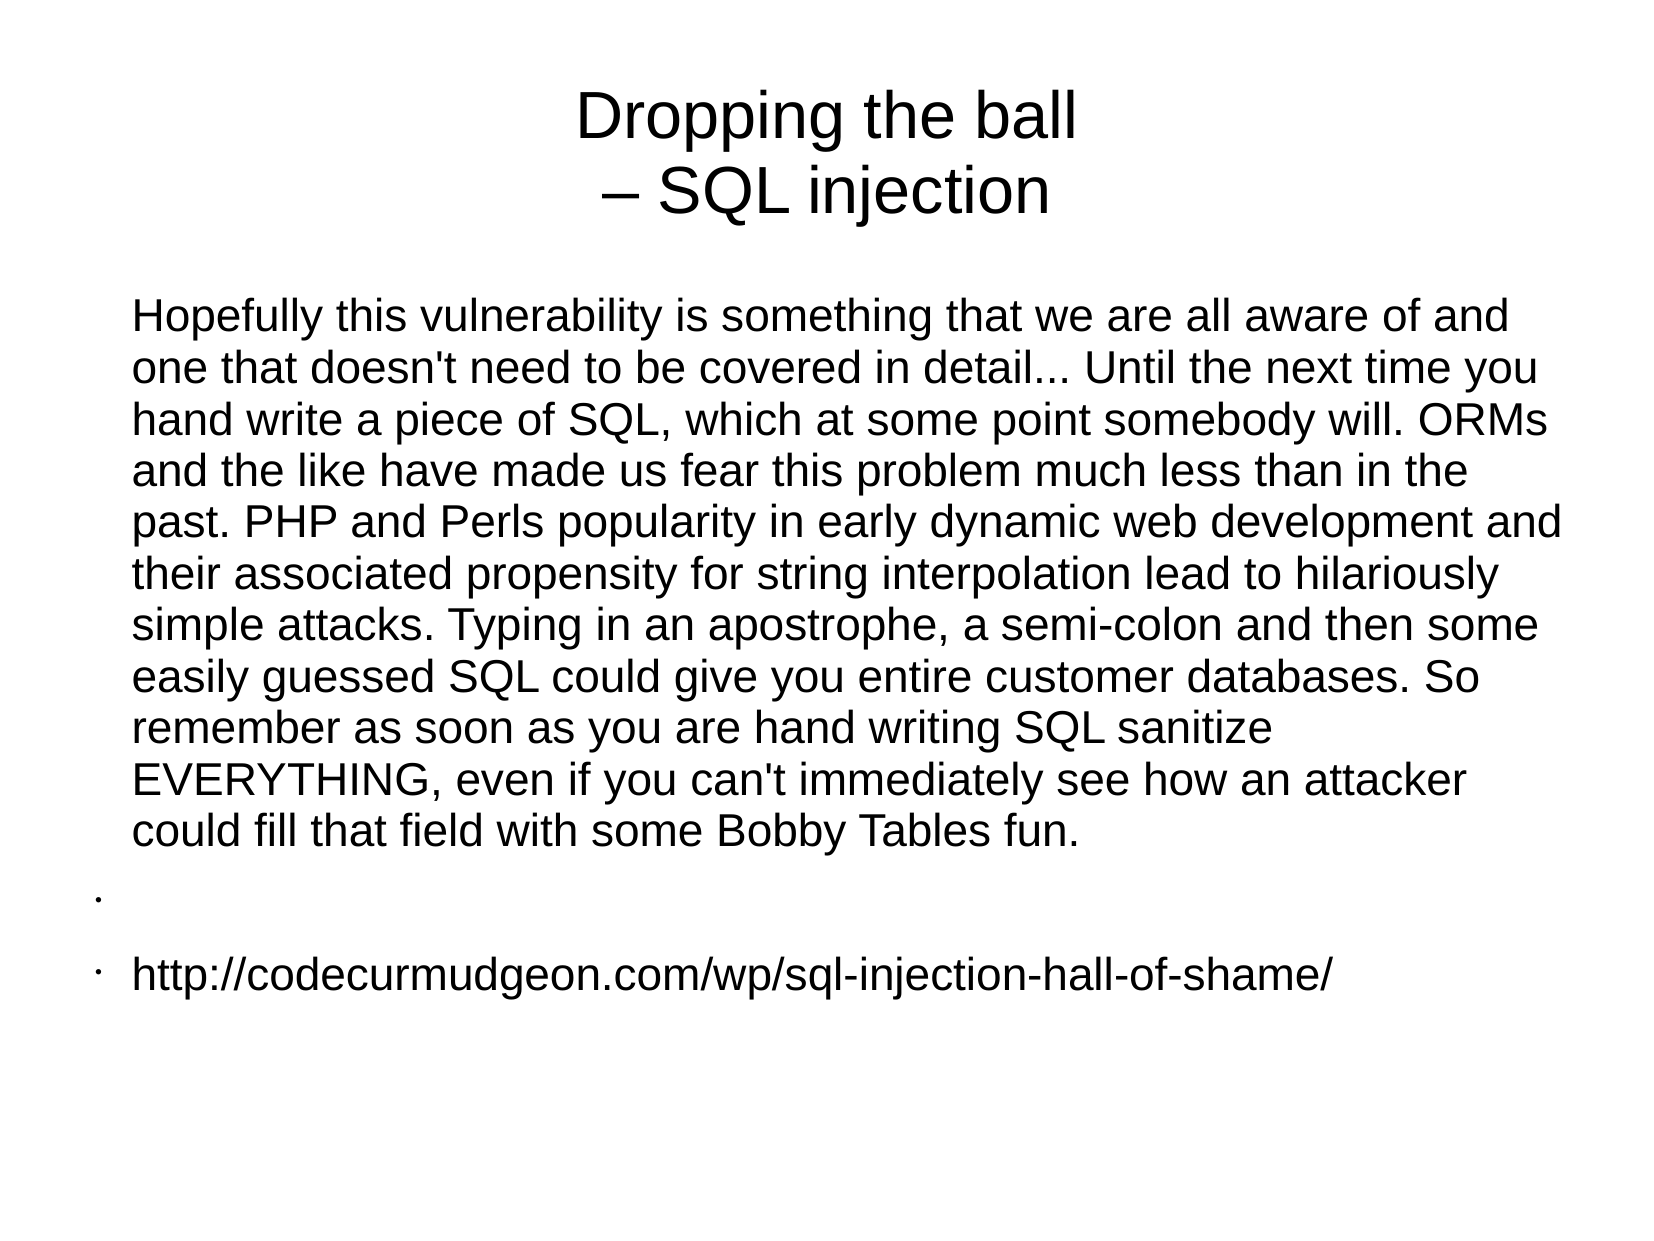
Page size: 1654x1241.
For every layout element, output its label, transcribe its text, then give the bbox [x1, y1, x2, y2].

list Hopefully this vulnerability is something that we are all aware of and one that doesn't need to be covered in detail... Until the next time you hand write a piece of SQL, which at some point somebody will. ORMs and the like have made us fear this problem much less than in the past. PHP and Perls popularity in early dynamic web development and their associated propensity for string interpolation lead to hilariously simple attacks. Typing in an apostrophe, a semi-colon and then some easily guessed SQL could give you entire customer databases. So remember as soon as you are hand writing SQL sanitize EVERYTHING, even if you can't immediately see how an attacker could fill that field with some Bobby Tables fun. http://codecurmudgeon.com/wp/sql-injection-hall-of-shame/ [82, 290, 1571, 1010]
title Dropping the ball – SQL injection [82, 49, 1571, 257]
